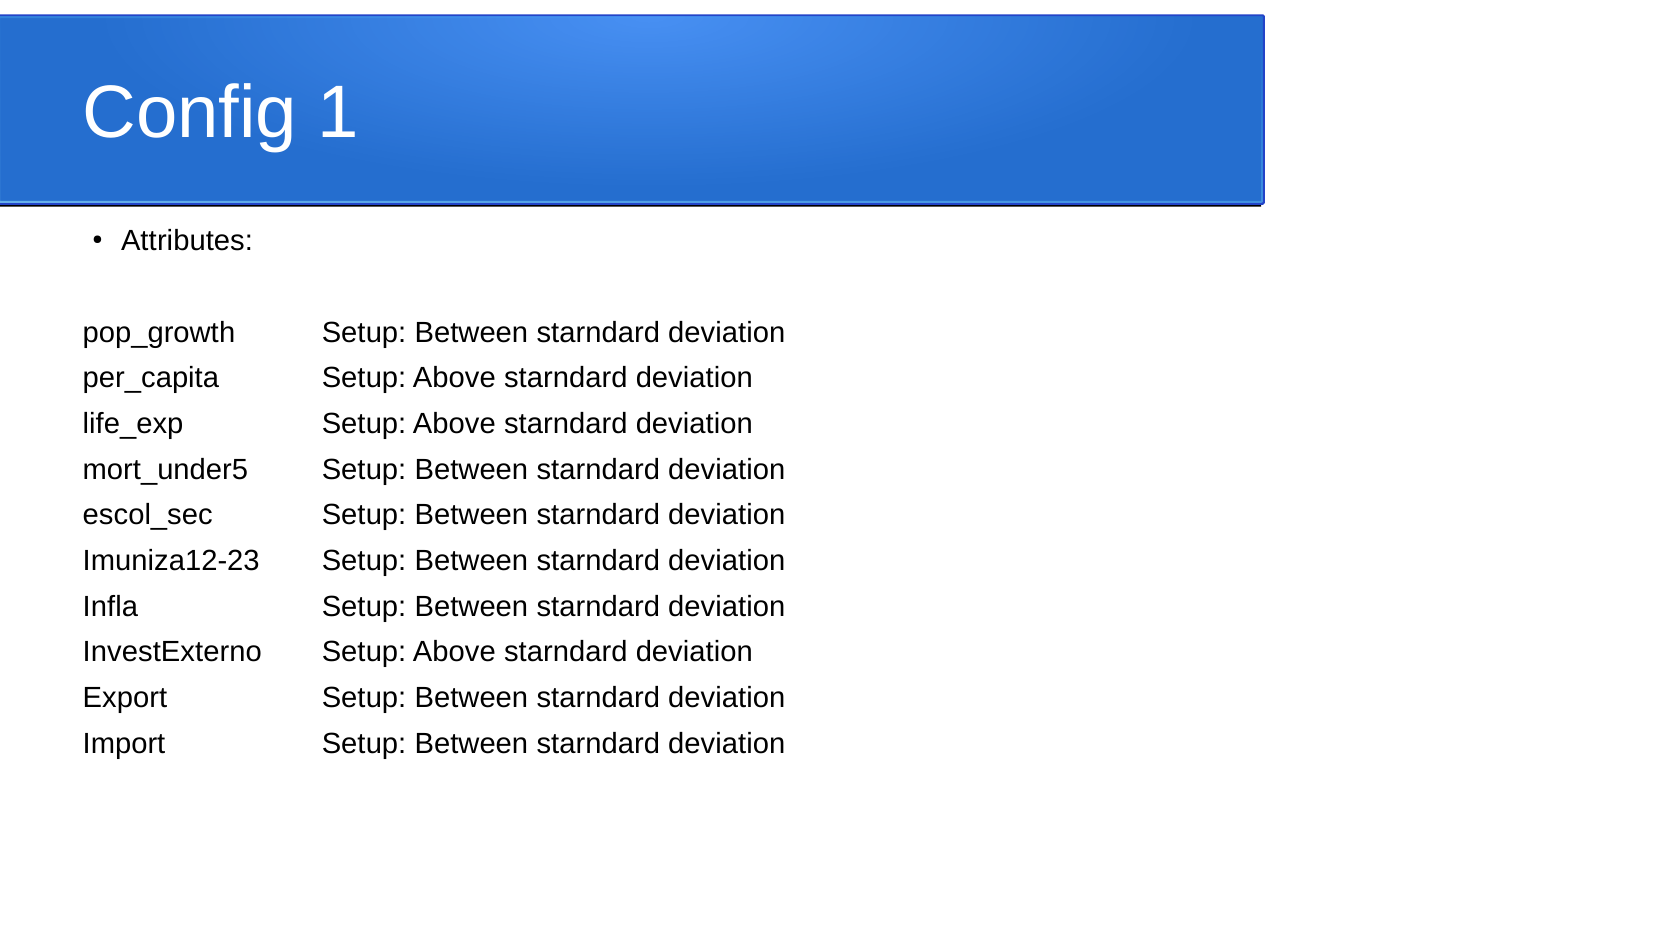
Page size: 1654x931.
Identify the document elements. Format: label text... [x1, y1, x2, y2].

list Attributes: pop_growth Setup: Between starndard deviation per_capita Setup: Above starndard deviation life_exp Setup: Above starndard deviation mort_under5 Setup: Between starndard deviation escol_sec Setup: Between starndard deviation Imuniza12-23 Setup: Between starndard deviation Infla Setup: Between starndard deviation InvestExterno Setup: Above starndard deviation Export Setup: Between starndard deviation Import Setup: Between starndard deviation [82, 224, 1571, 764]
title Config 1 [82, 35, 1235, 189]
